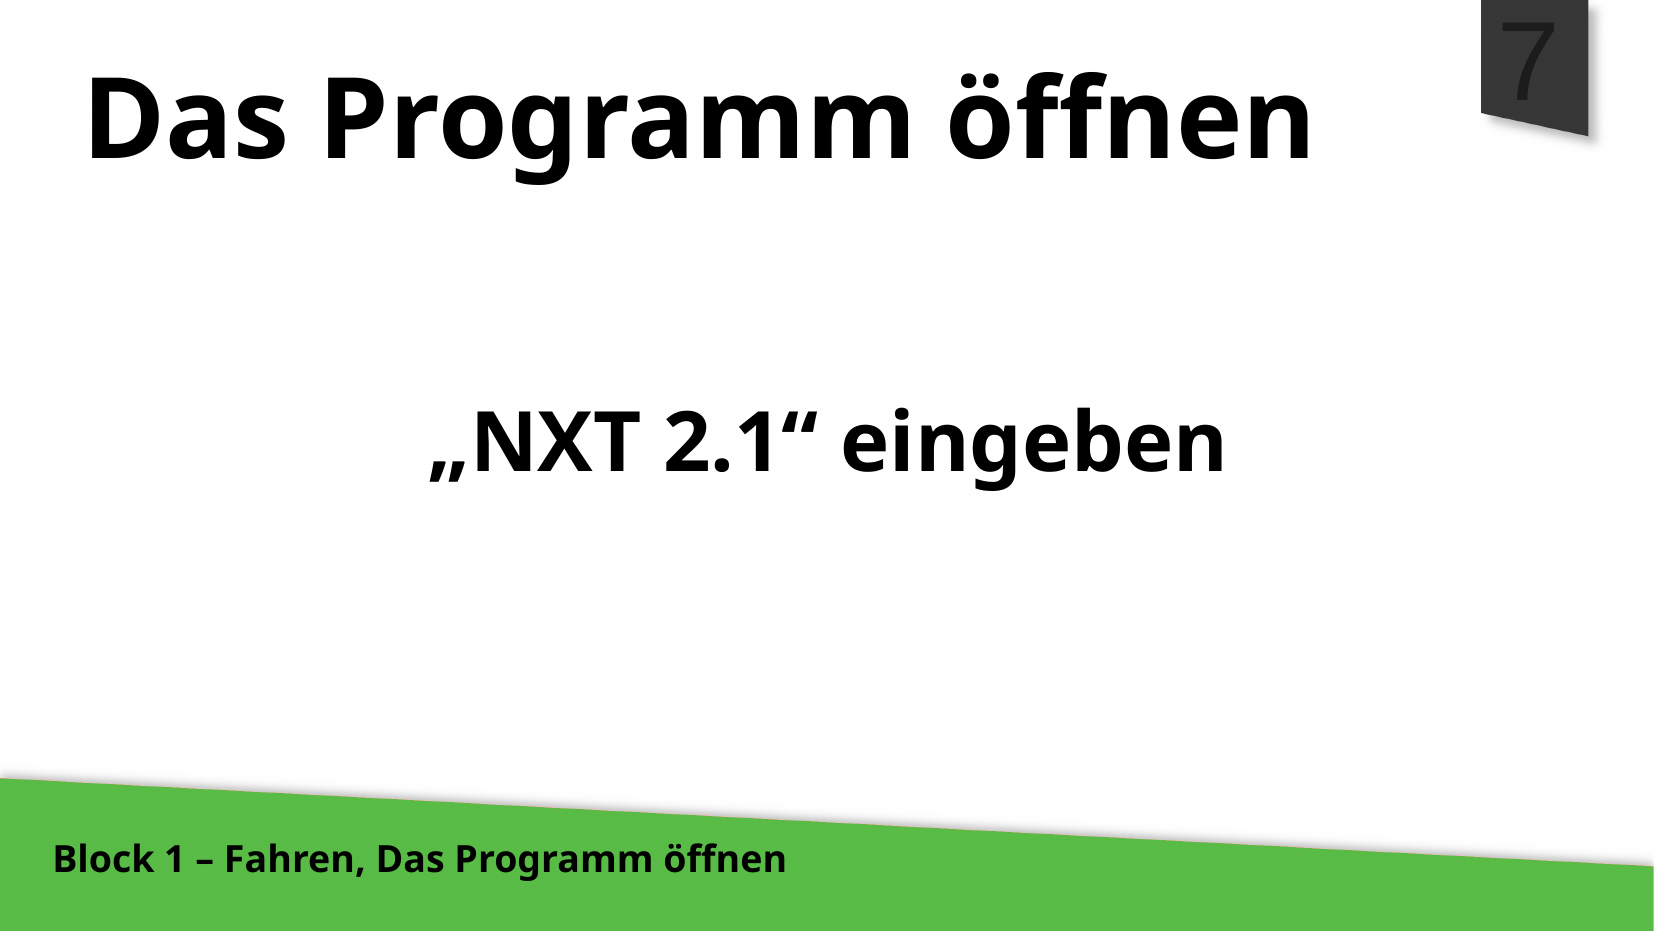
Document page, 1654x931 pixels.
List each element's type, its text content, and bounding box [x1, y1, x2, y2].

title Das Programm öffnen [82, 37, 1463, 193]
text_box Block 1 – Fahren, Das Programm öffnen [37, 825, 863, 901]
picture [0, 0, 1654, 931]
text_box <number> [900, 0, 1576, 132]
text_box „NXT 2.1“ eingeben [412, 375, 1388, 563]
